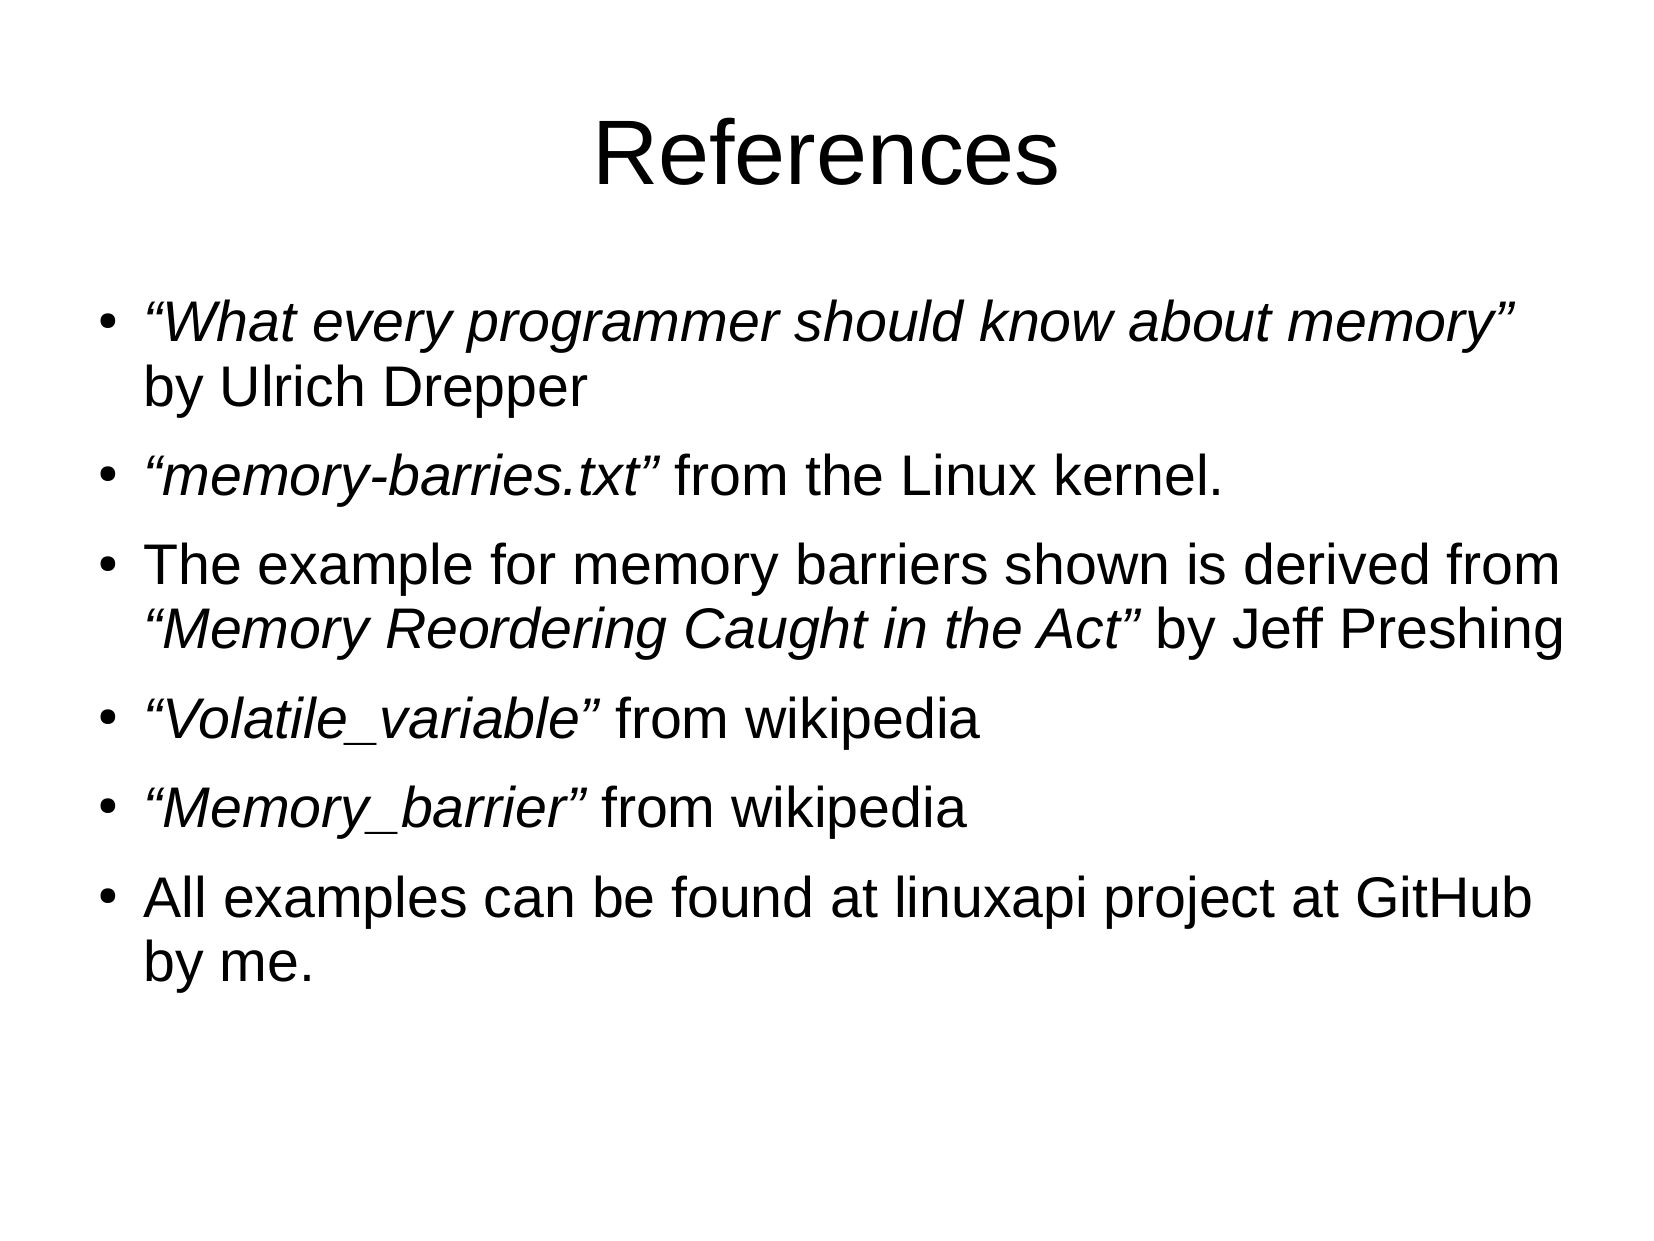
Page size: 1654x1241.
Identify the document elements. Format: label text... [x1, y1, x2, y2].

title References [82, 49, 1571, 257]
list “What every programmer should know about memory” by Ulrich Drepper “memory-barries.txt” from the Linux kernel. The example for memory barriers shown is derived from “Memory Reordering Caught in the Act” by Jeff Preshing “Volatile_variable” from wikipedia “Memory_barrier” from wikipedia All examples can be found at linuxapi project at GitHub by me. [82, 290, 1571, 1010]
